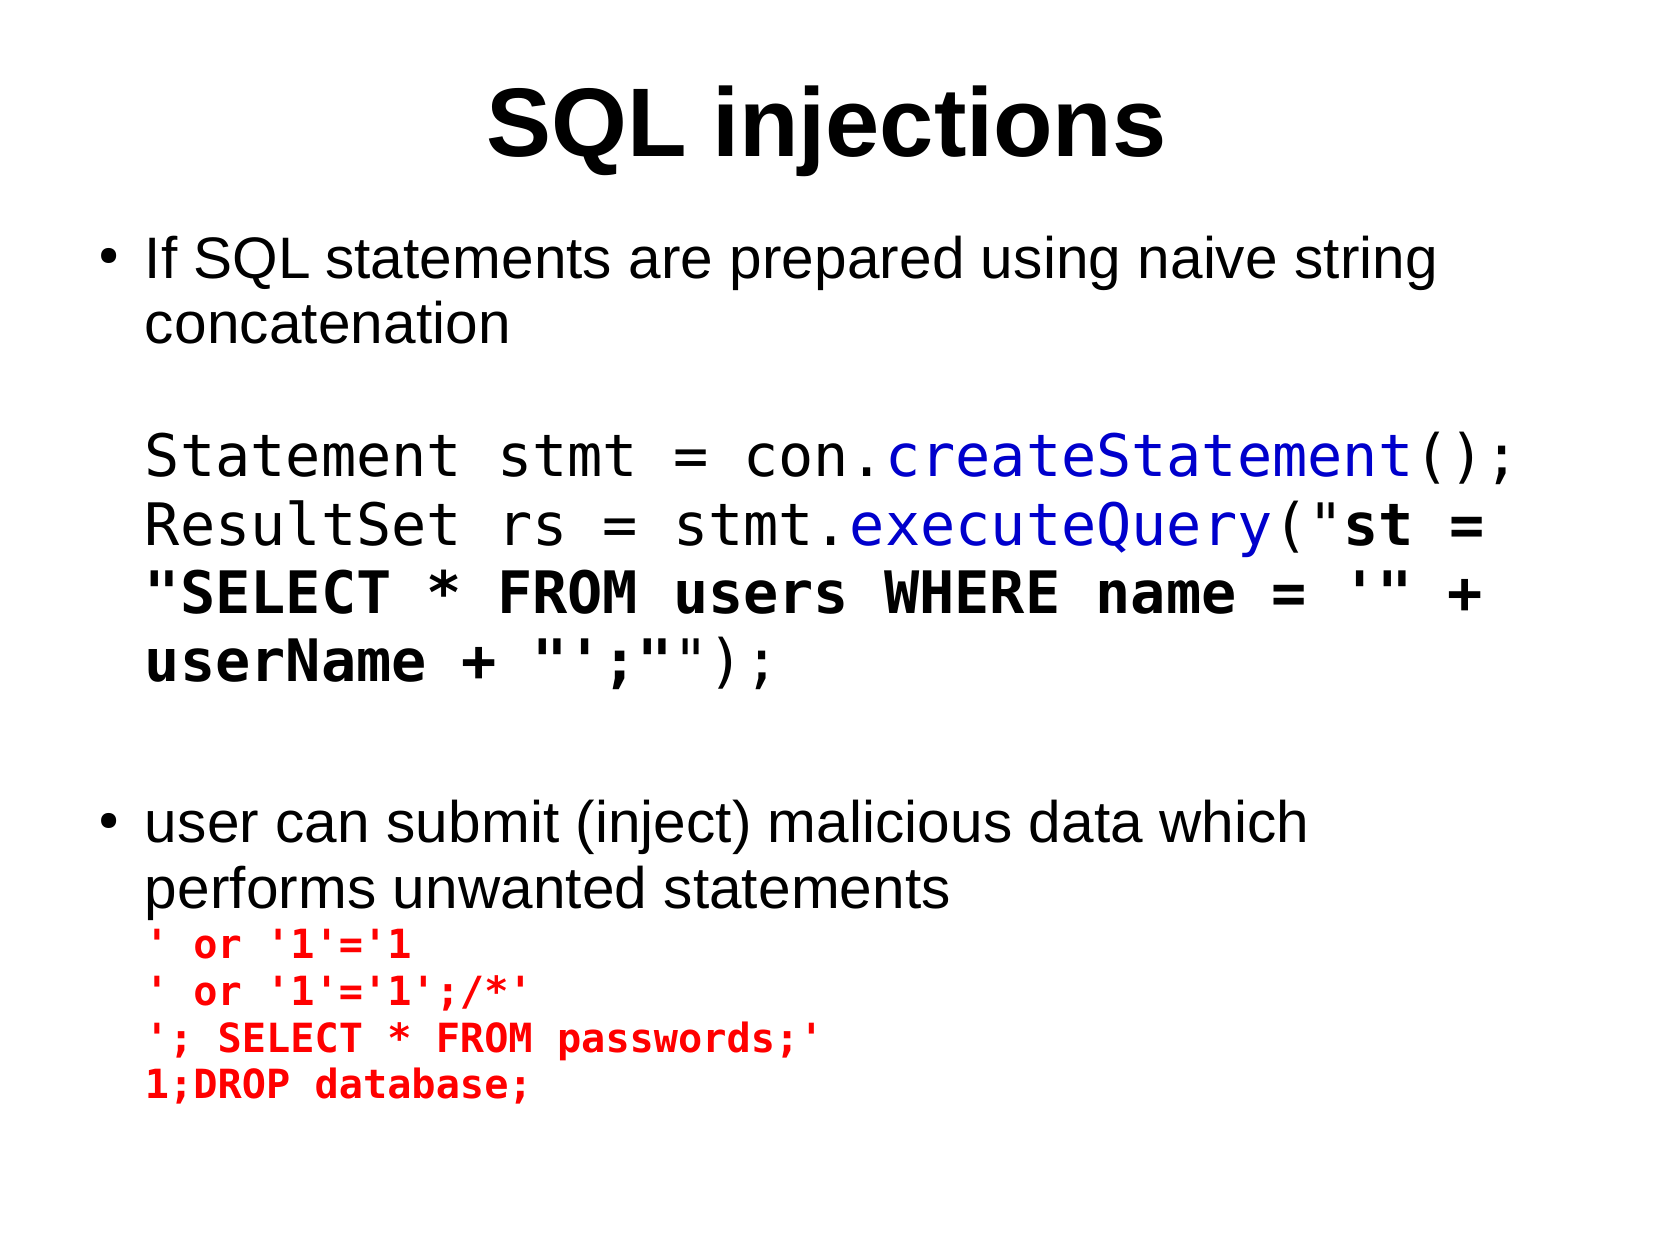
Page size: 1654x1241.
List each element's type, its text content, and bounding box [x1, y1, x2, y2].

list If SQL statements are prepared using naive string concatenation Statement stmt = con.createStatement(); ResultSet rs = stmt.executeQuery("st = "SELECT * FROM users WHERE name = '" + userName + "';""); user can submit (inject) malicious data which performs unwanted statements ' or '1'='1 ' or '1'='1';/*' '; SELECT * FROM passwords;' 1;DROP database; [82, 225, 1538, 1186]
title SQL injections [82, 49, 1571, 196]
